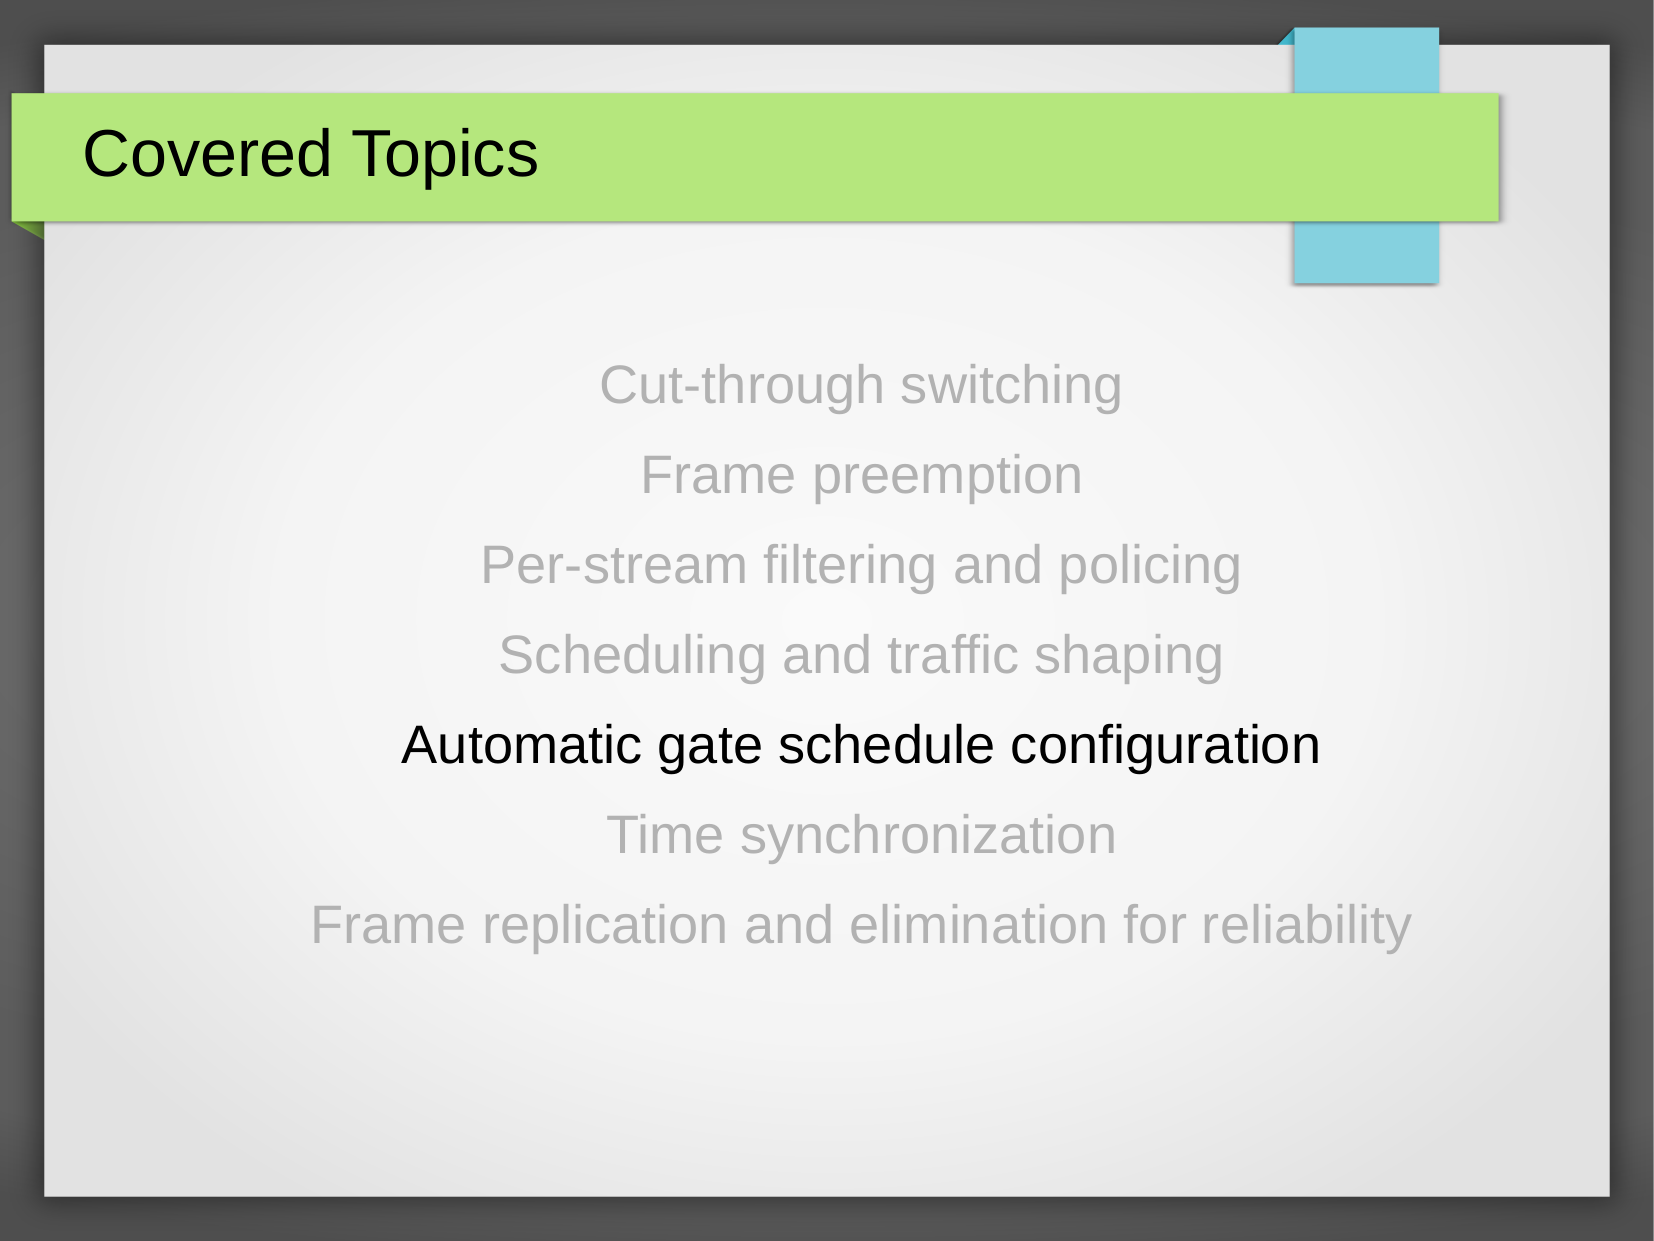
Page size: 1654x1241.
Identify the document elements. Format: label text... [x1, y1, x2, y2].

title Covered Topics [82, 94, 1264, 213]
list Cut-through switching Frame preemption Per-stream filtering and policing Scheduling and traffic shaping Automatic gate schedule configuration Time synchronization Frame replication and elimination for reliability [82, 295, 1571, 1015]
picture [0, 0, 1654, 1241]
